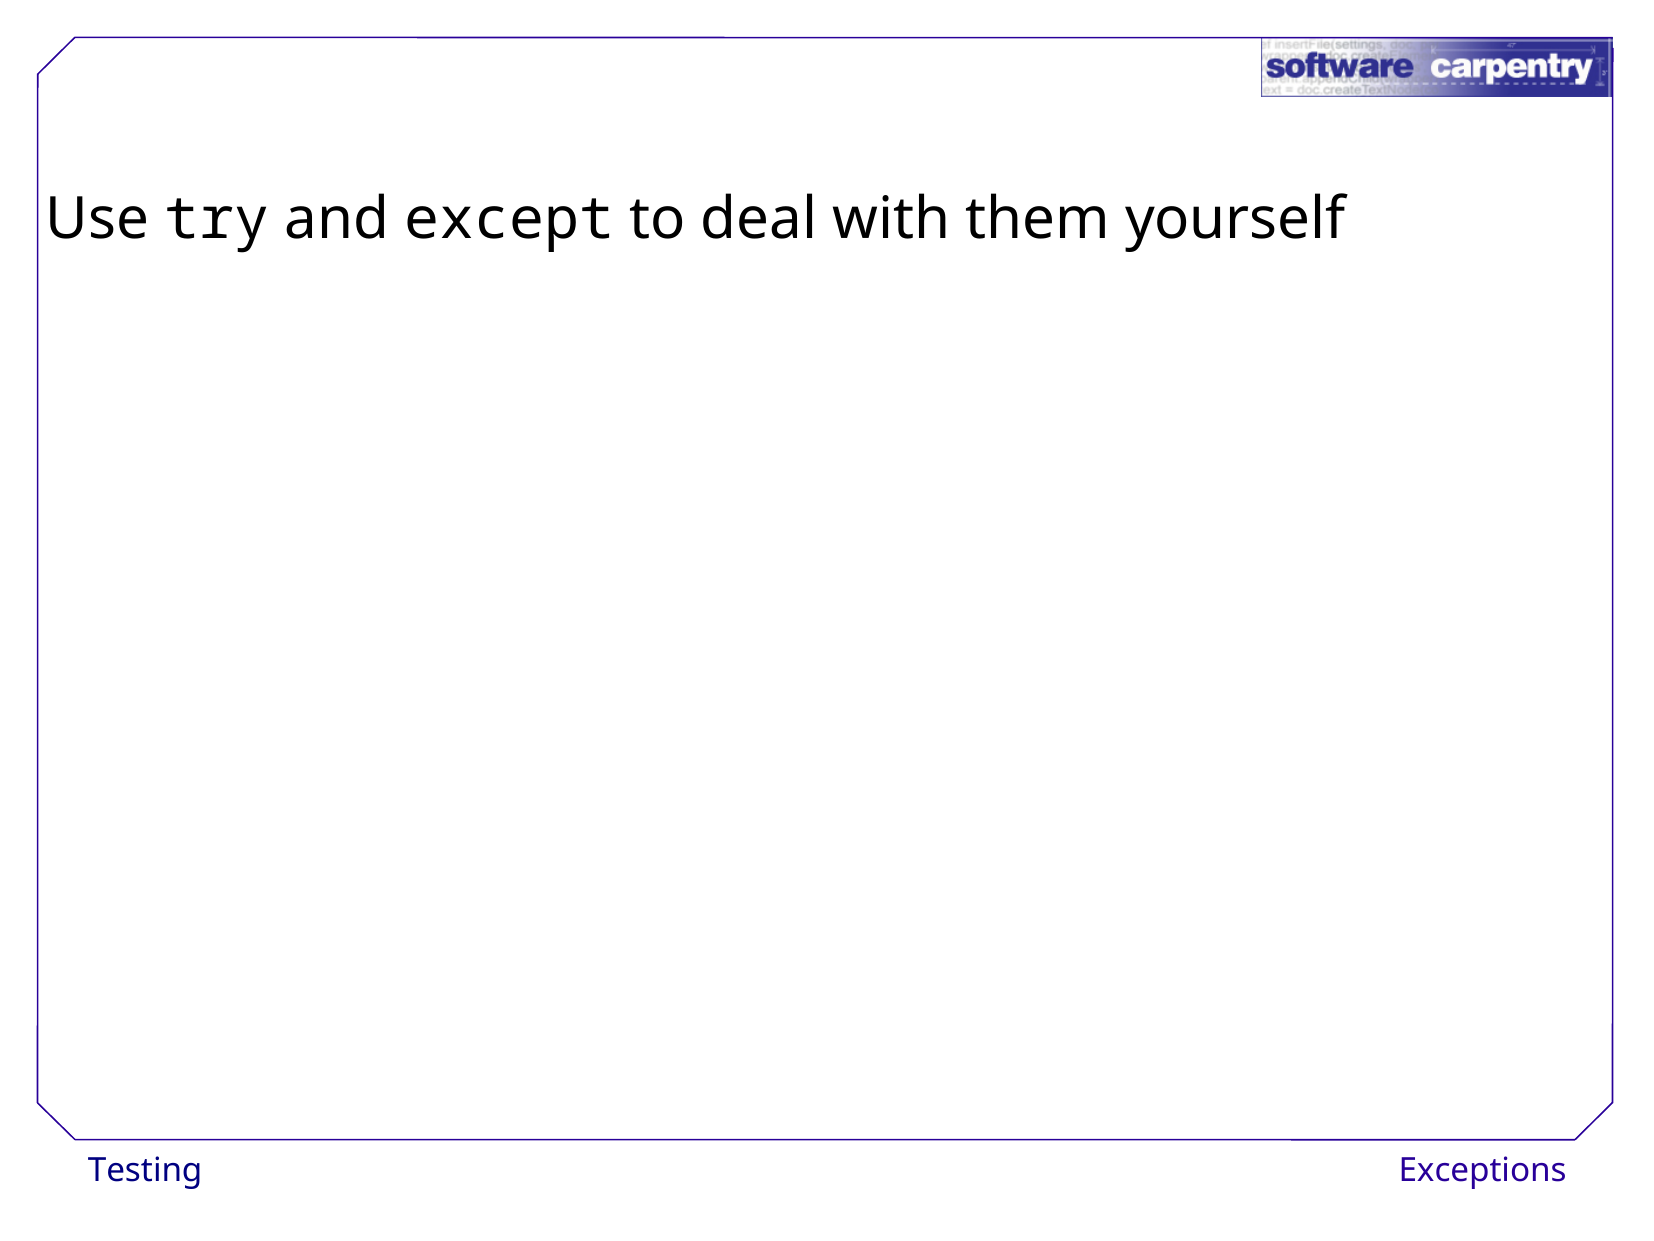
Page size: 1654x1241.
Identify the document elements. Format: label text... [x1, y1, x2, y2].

text_box Use try and except to deal with them yourself [31, 138, 1511, 259]
picture [1261, 39, 1613, 97]
